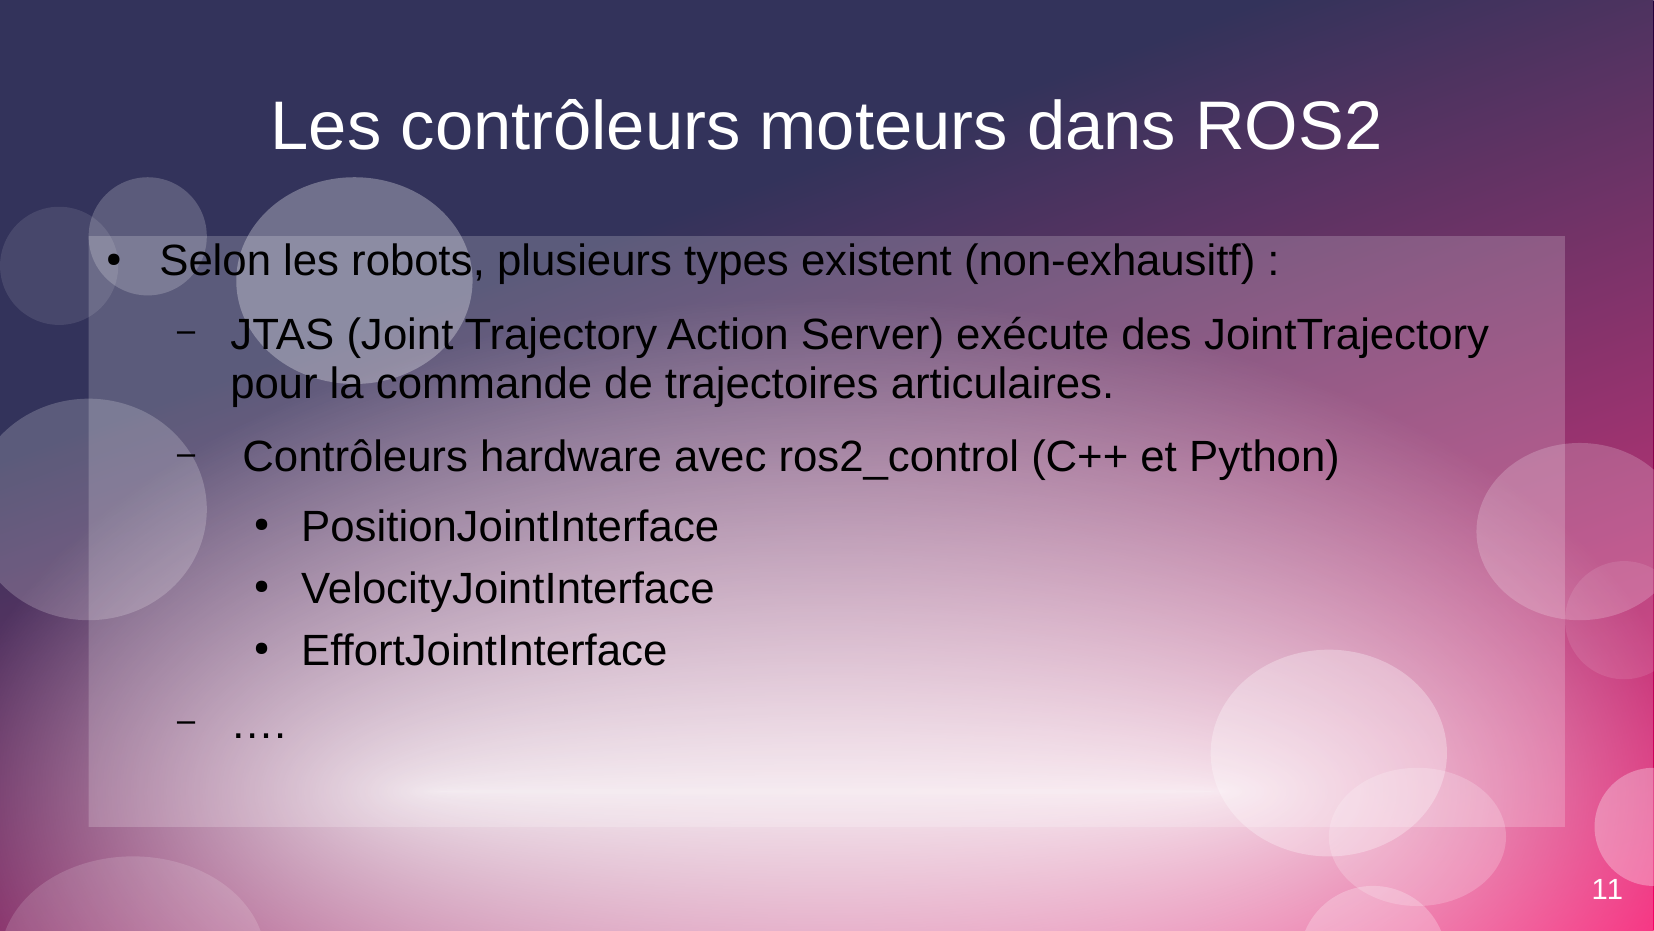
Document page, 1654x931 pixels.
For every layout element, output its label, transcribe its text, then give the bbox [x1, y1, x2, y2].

list Selon les robots, plusieurs types existent (non-exhausitf) : JTAS (Joint Trajectory Action Server) exécute des JointTrajectory pour la commande de trajectoires articulaires. Contrôleurs hardware avec ros2_control (C++ et Python) PositionJointInterface VelocityJointInterface EffortJointInterface …. [88, 236, 1565, 827]
title Les contrôleurs moteurs dans ROS2 [88, 44, 1565, 207]
